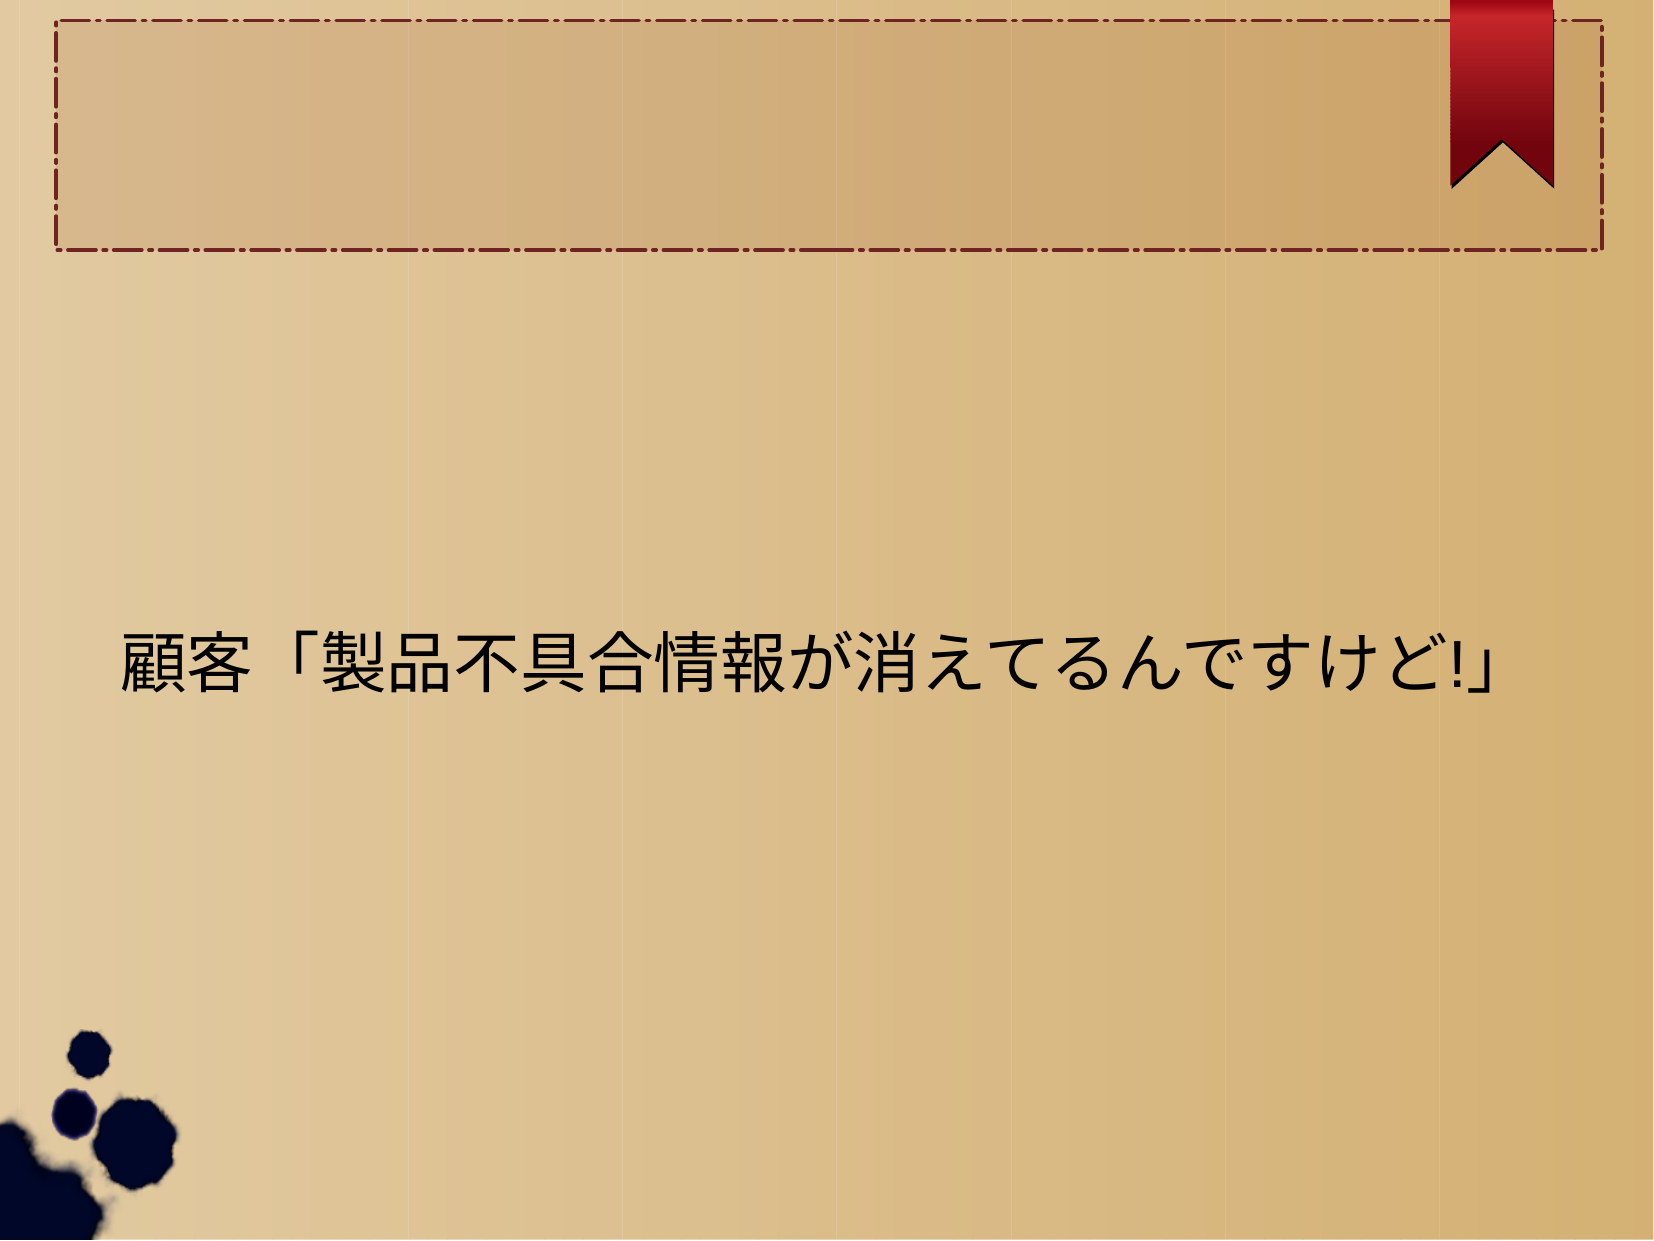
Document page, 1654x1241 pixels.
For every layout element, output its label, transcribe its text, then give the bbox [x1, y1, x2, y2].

subtitle 顧客「製品不具合情報が消えてるんですけど!」 [82, 299, 1571, 1019]
